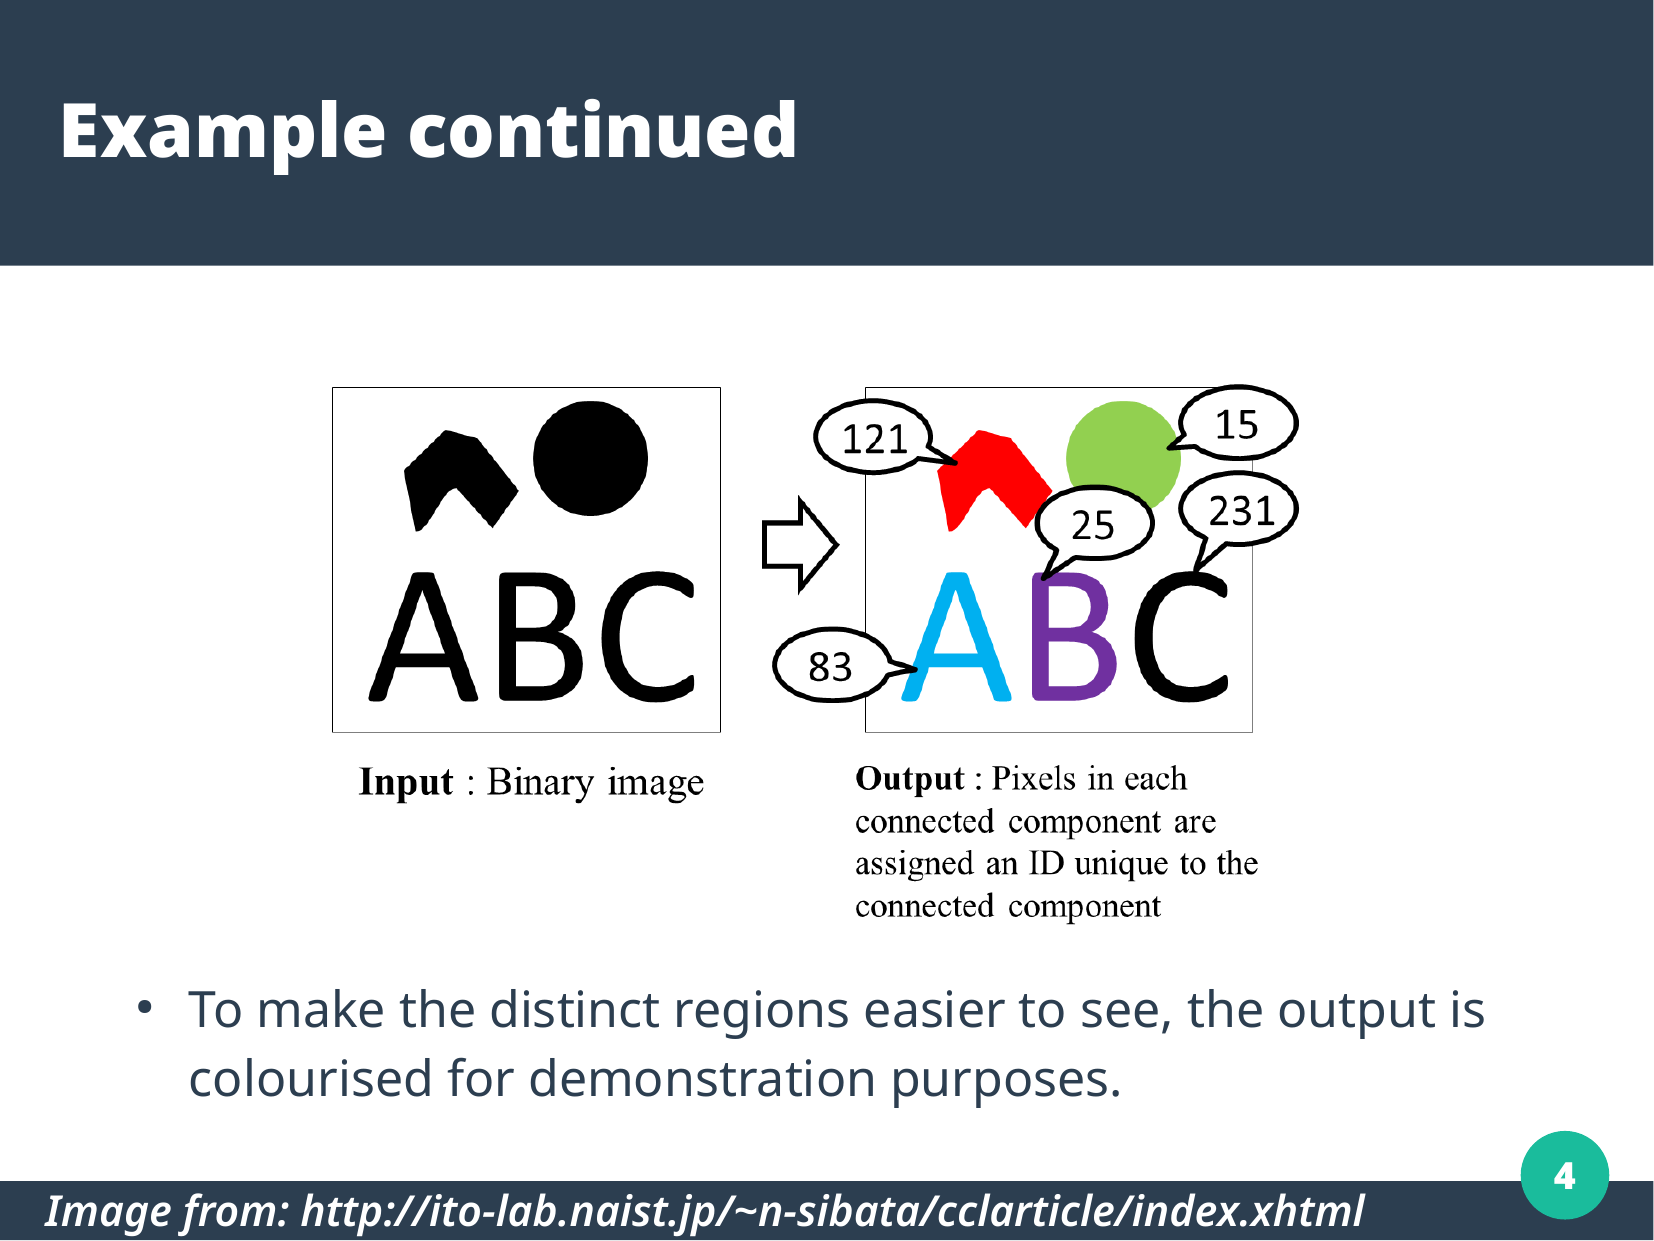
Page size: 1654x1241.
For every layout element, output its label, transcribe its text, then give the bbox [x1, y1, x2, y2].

picture [293, 354, 1329, 975]
list To make the distinct regions easier to see, the output is colourised for demonstration purposes. [118, 974, 1536, 1181]
title Example continued [59, 49, 1595, 207]
list Image from: http://ito-lab.naist.jp/~n-sibata/cclarticle/index.xhtml [0, 1181, 1536, 1241]
